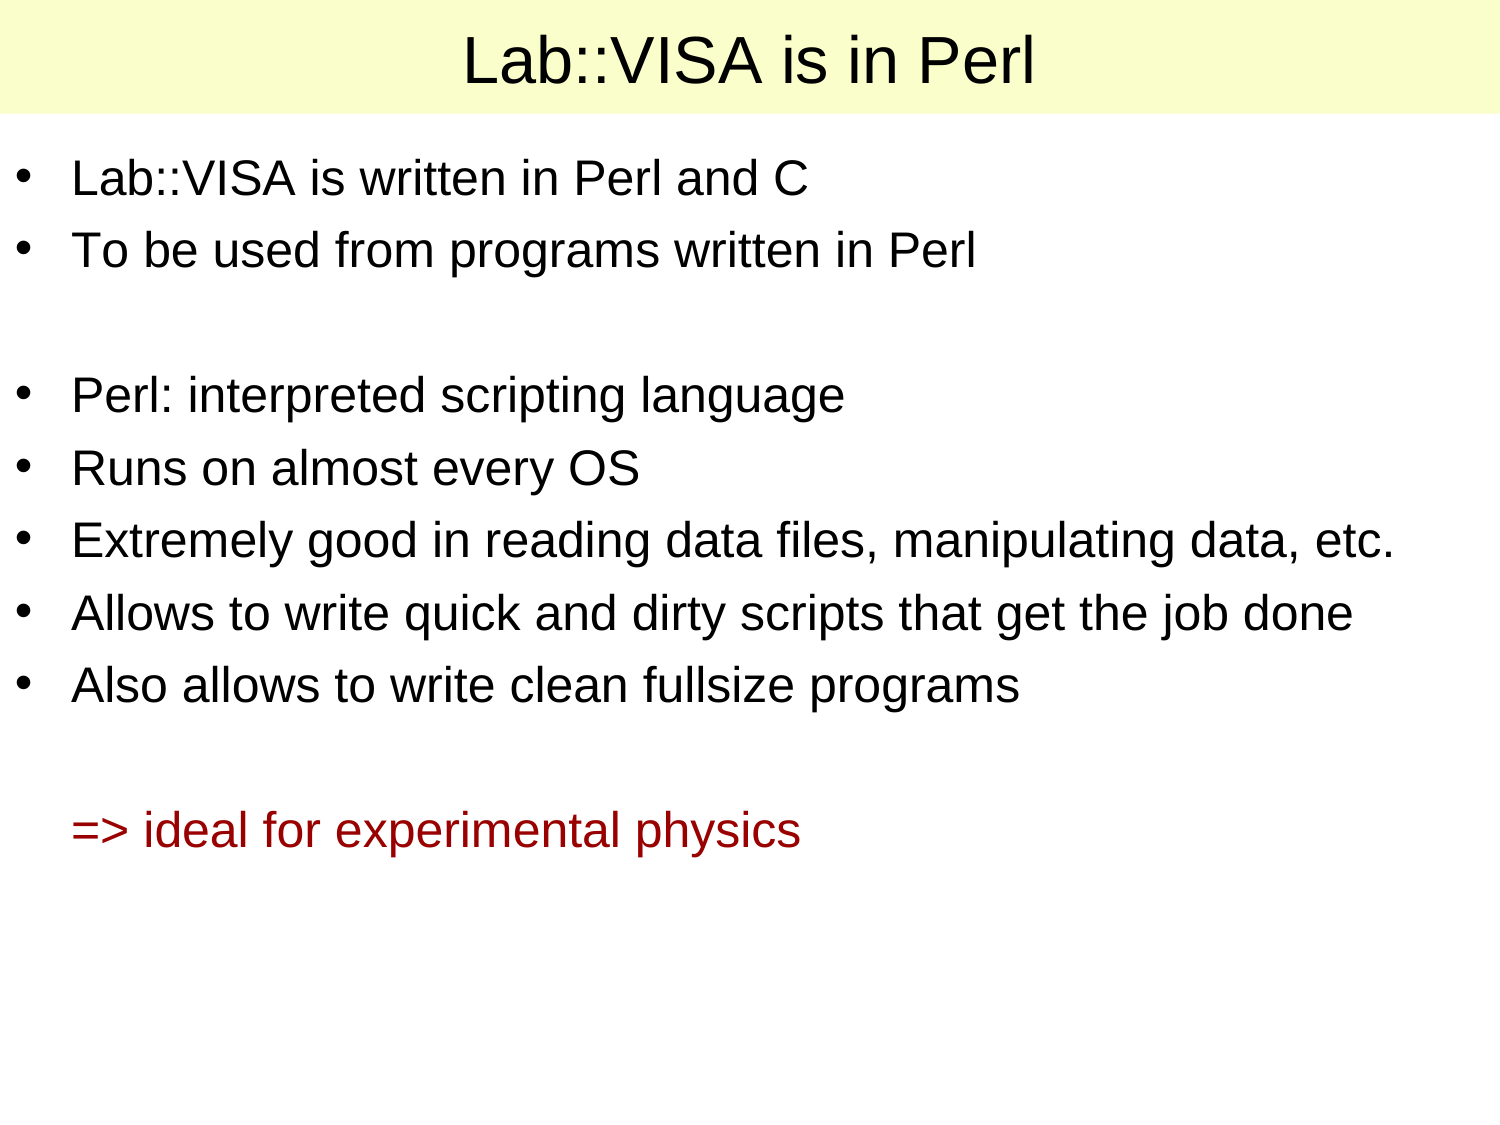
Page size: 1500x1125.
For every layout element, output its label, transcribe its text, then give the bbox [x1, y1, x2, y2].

list Lab::VISA is written in Perl and C To be used from programs written in Perl Perl: interpreted scripting language Runs on almost every OS Extremely good in reading data files, manipulating data, etc. Allows to write quick and dirty scripts that get the job done Also allows to write clean fullsize programs => ideal for experimental physics [0, 137, 1500, 1125]
title Lab::VISA is in Perl [0, 0, 1500, 114]
